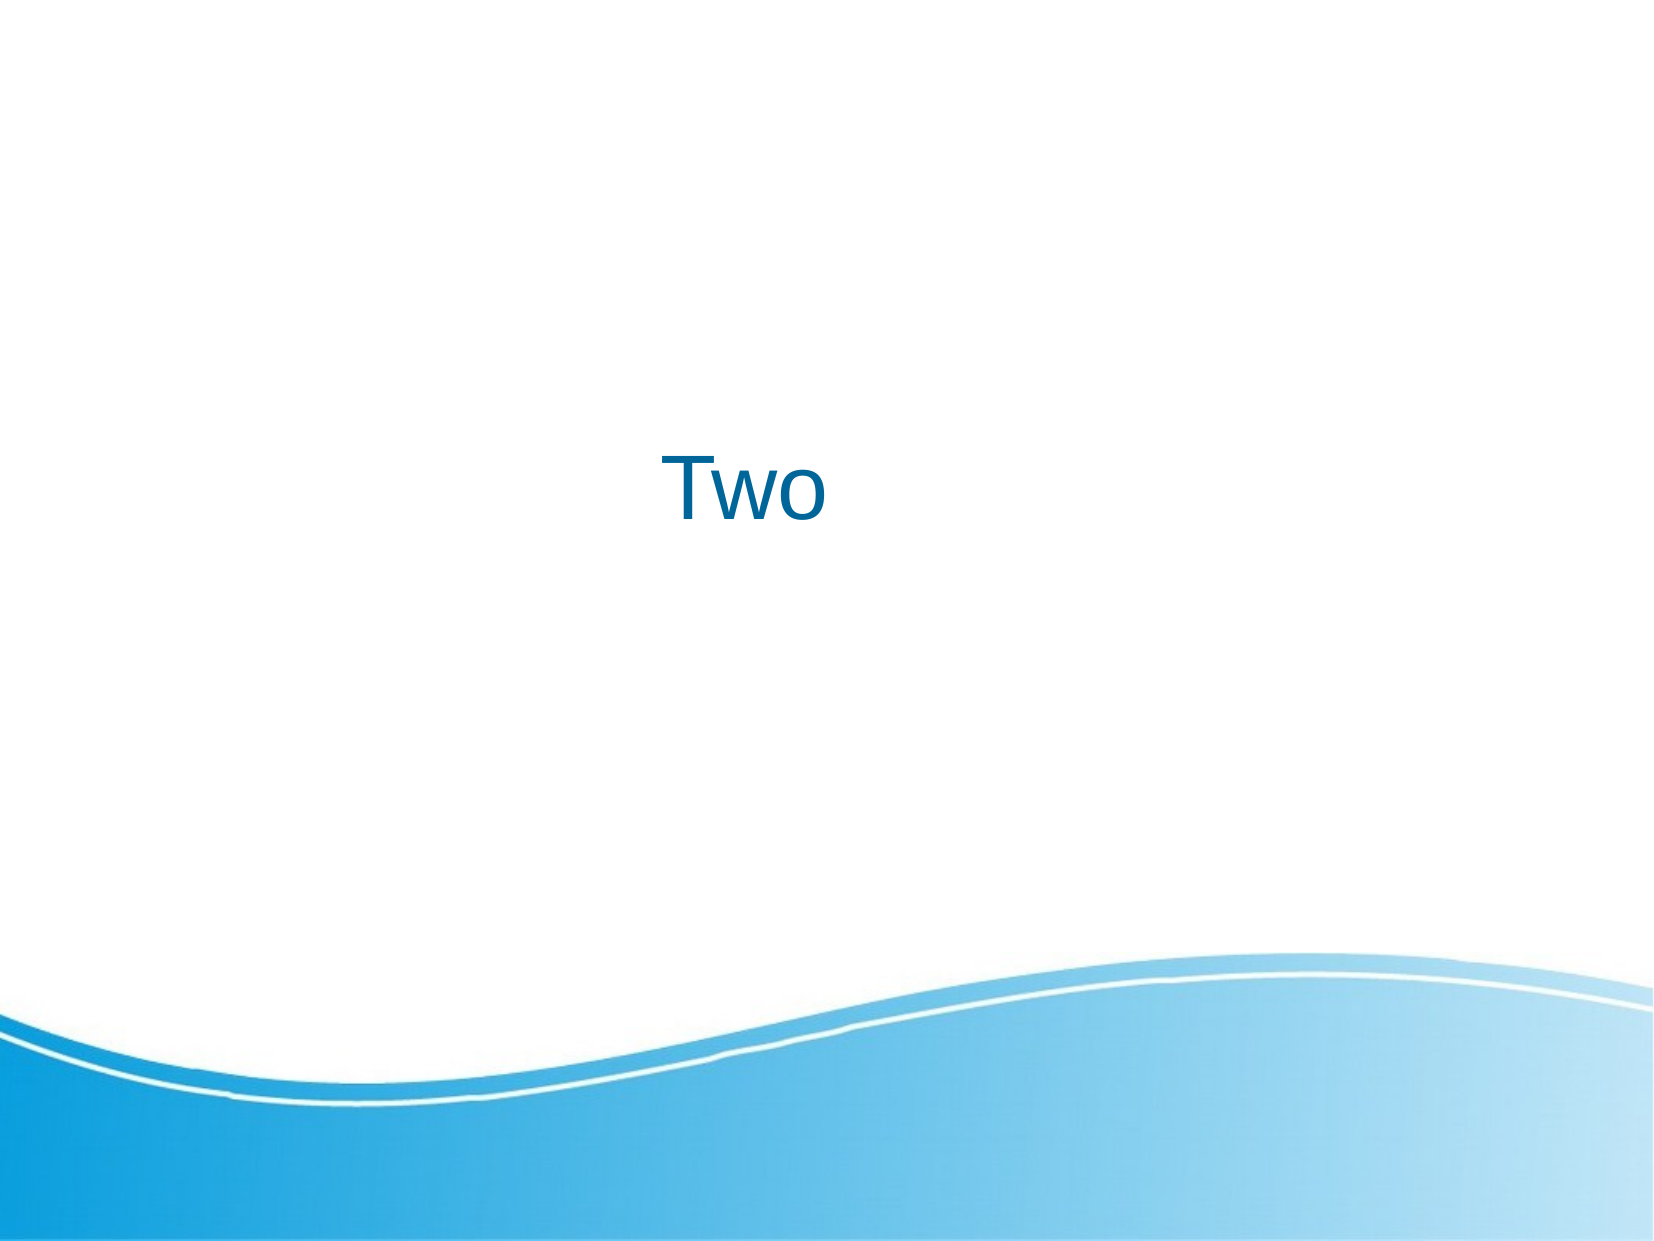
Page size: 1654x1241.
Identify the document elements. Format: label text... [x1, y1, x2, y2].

title Two [0, 384, 1489, 592]
picture [0, 952, 1654, 1241]
